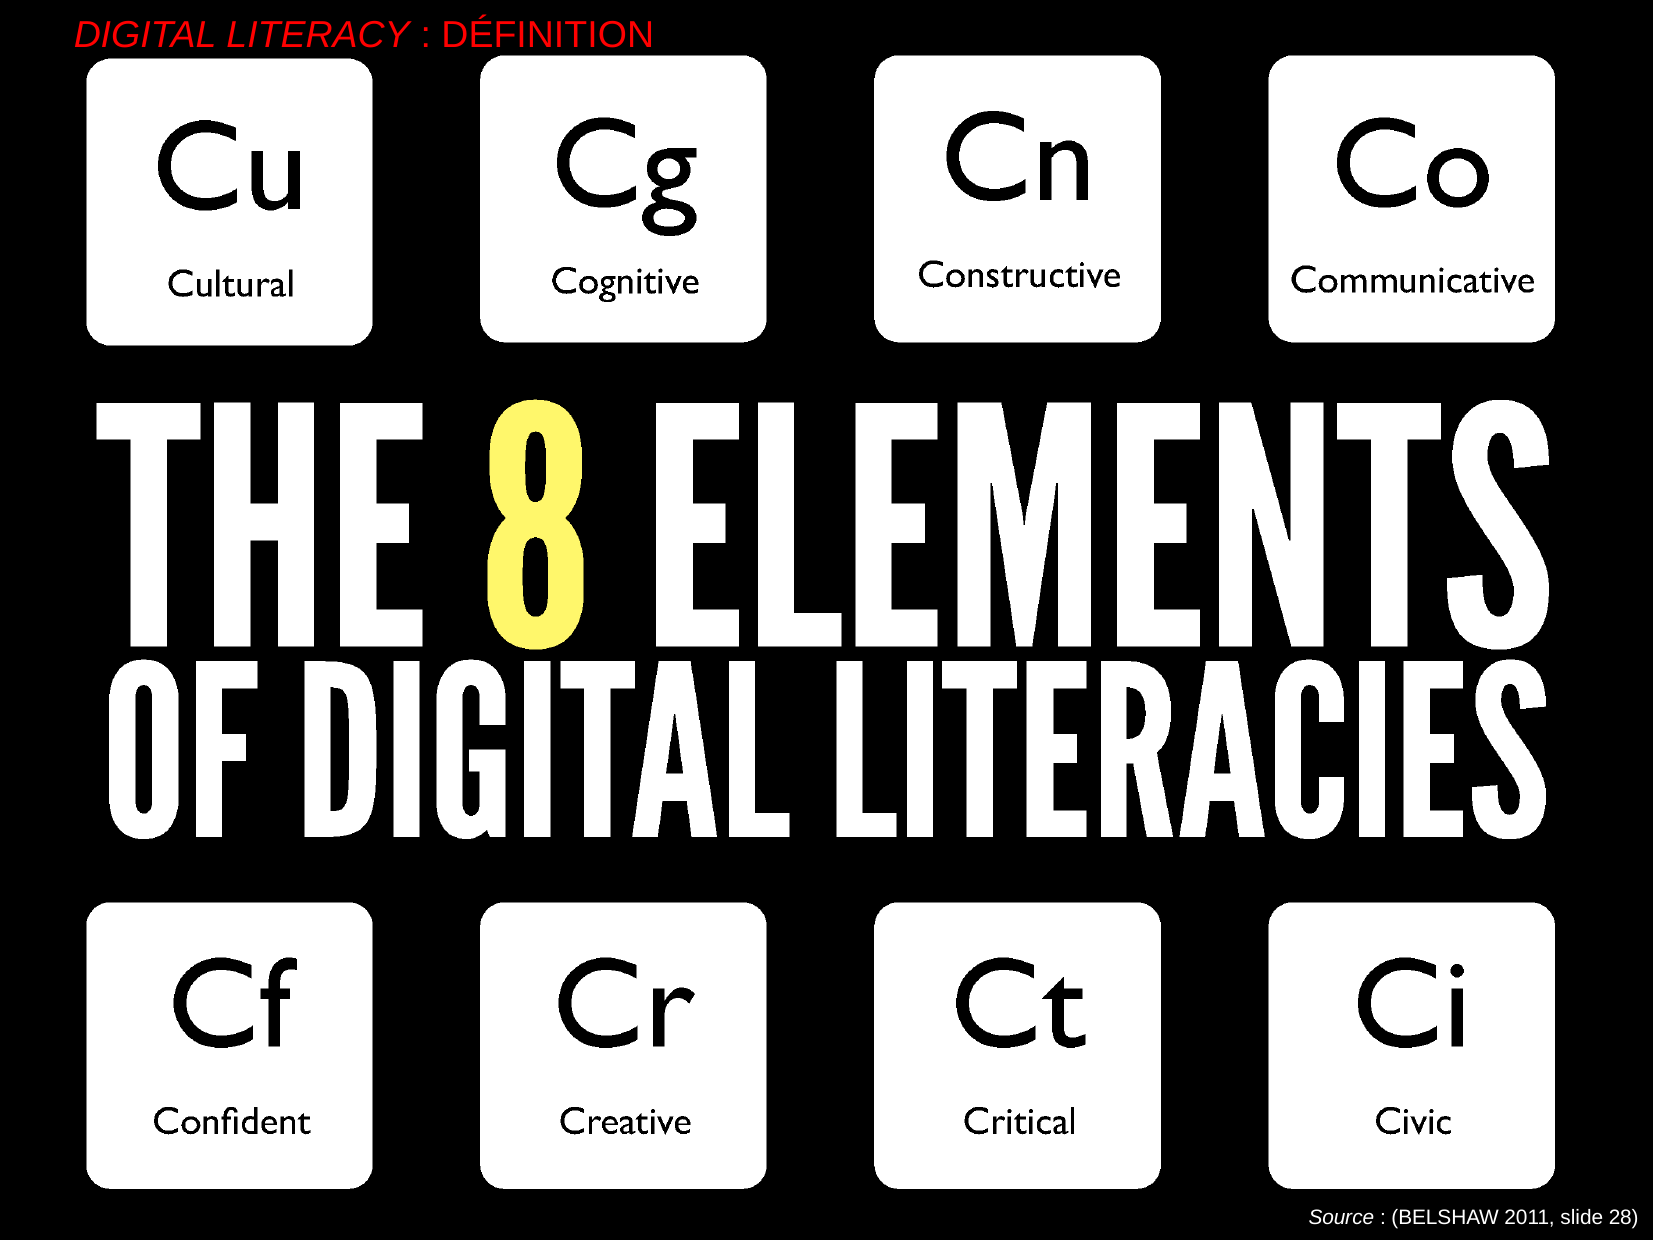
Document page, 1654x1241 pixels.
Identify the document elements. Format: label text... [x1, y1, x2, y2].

picture [0, 0, 1653, 1198]
text_box Source : (BELSHAW 2011, slide 28) [0, 1198, 1654, 1237]
text_box DIGITAL LITERACY : DÉFINITION [59, 5, 945, 63]
